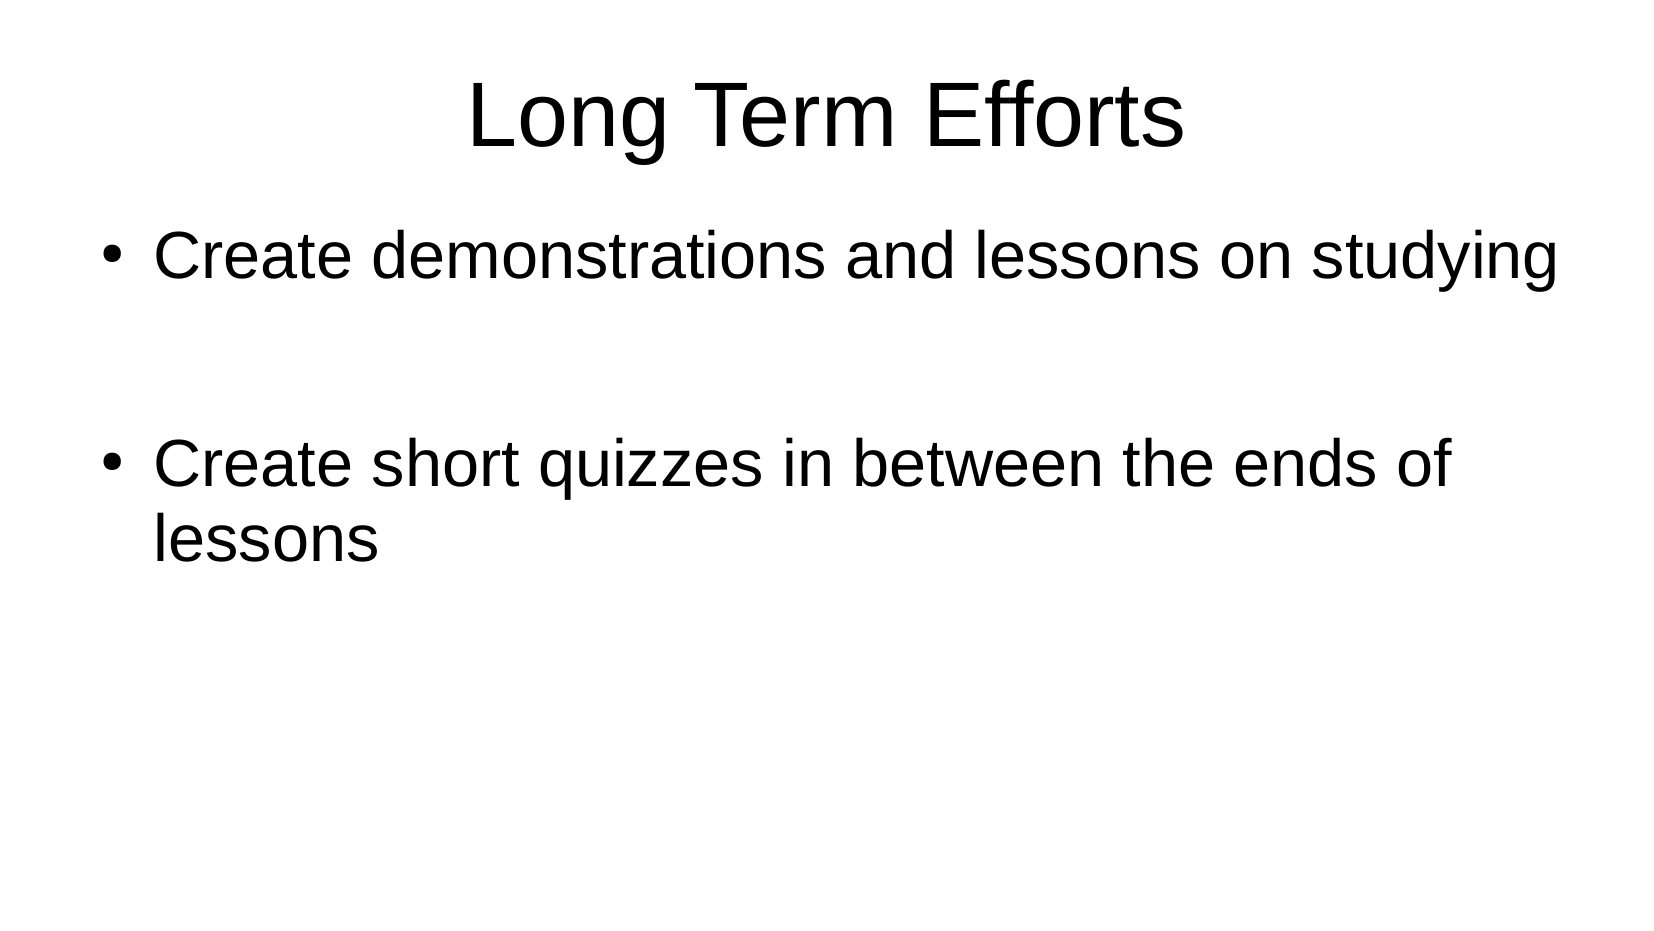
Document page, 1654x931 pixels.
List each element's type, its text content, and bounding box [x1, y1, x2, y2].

title Long Term Efforts [82, 37, 1571, 193]
list Create demonstrations and lessons on studying Create short quizzes in between the ends of lessons [82, 217, 1571, 758]
